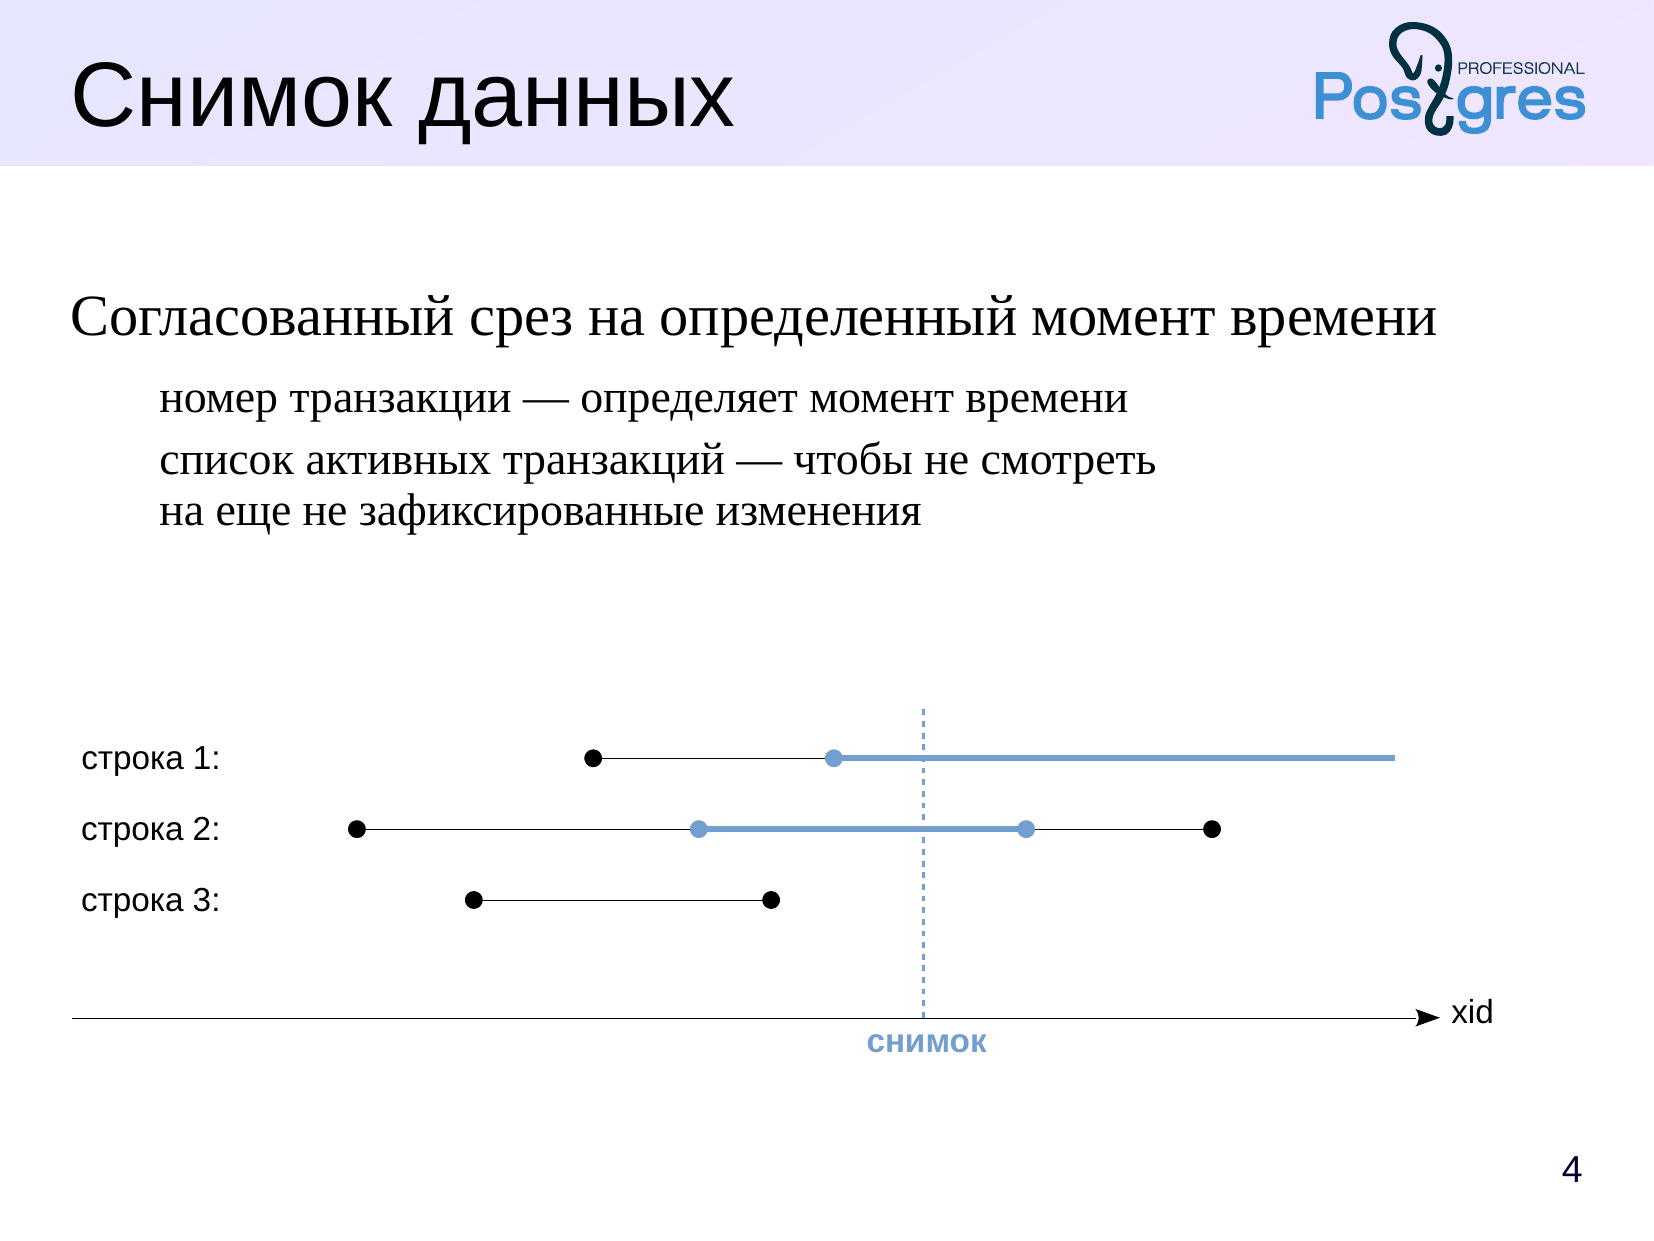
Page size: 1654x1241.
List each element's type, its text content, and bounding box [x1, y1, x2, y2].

list Согласованный срез на определенный момент времени номер транзакции — определяет момент времени список активных транзакций — чтобы не смотреть на еще не зафиксированные изменения [70, 283, 1583, 1141]
text_box xid [1436, 985, 1509, 1039]
text_box строка 1: [66, 731, 236, 785]
text_box строка 3: [66, 873, 236, 926]
text_box строка 2: [66, 802, 236, 856]
text_box снимок [851, 1015, 1002, 1068]
title Снимок данных [70, 43, 1241, 147]
